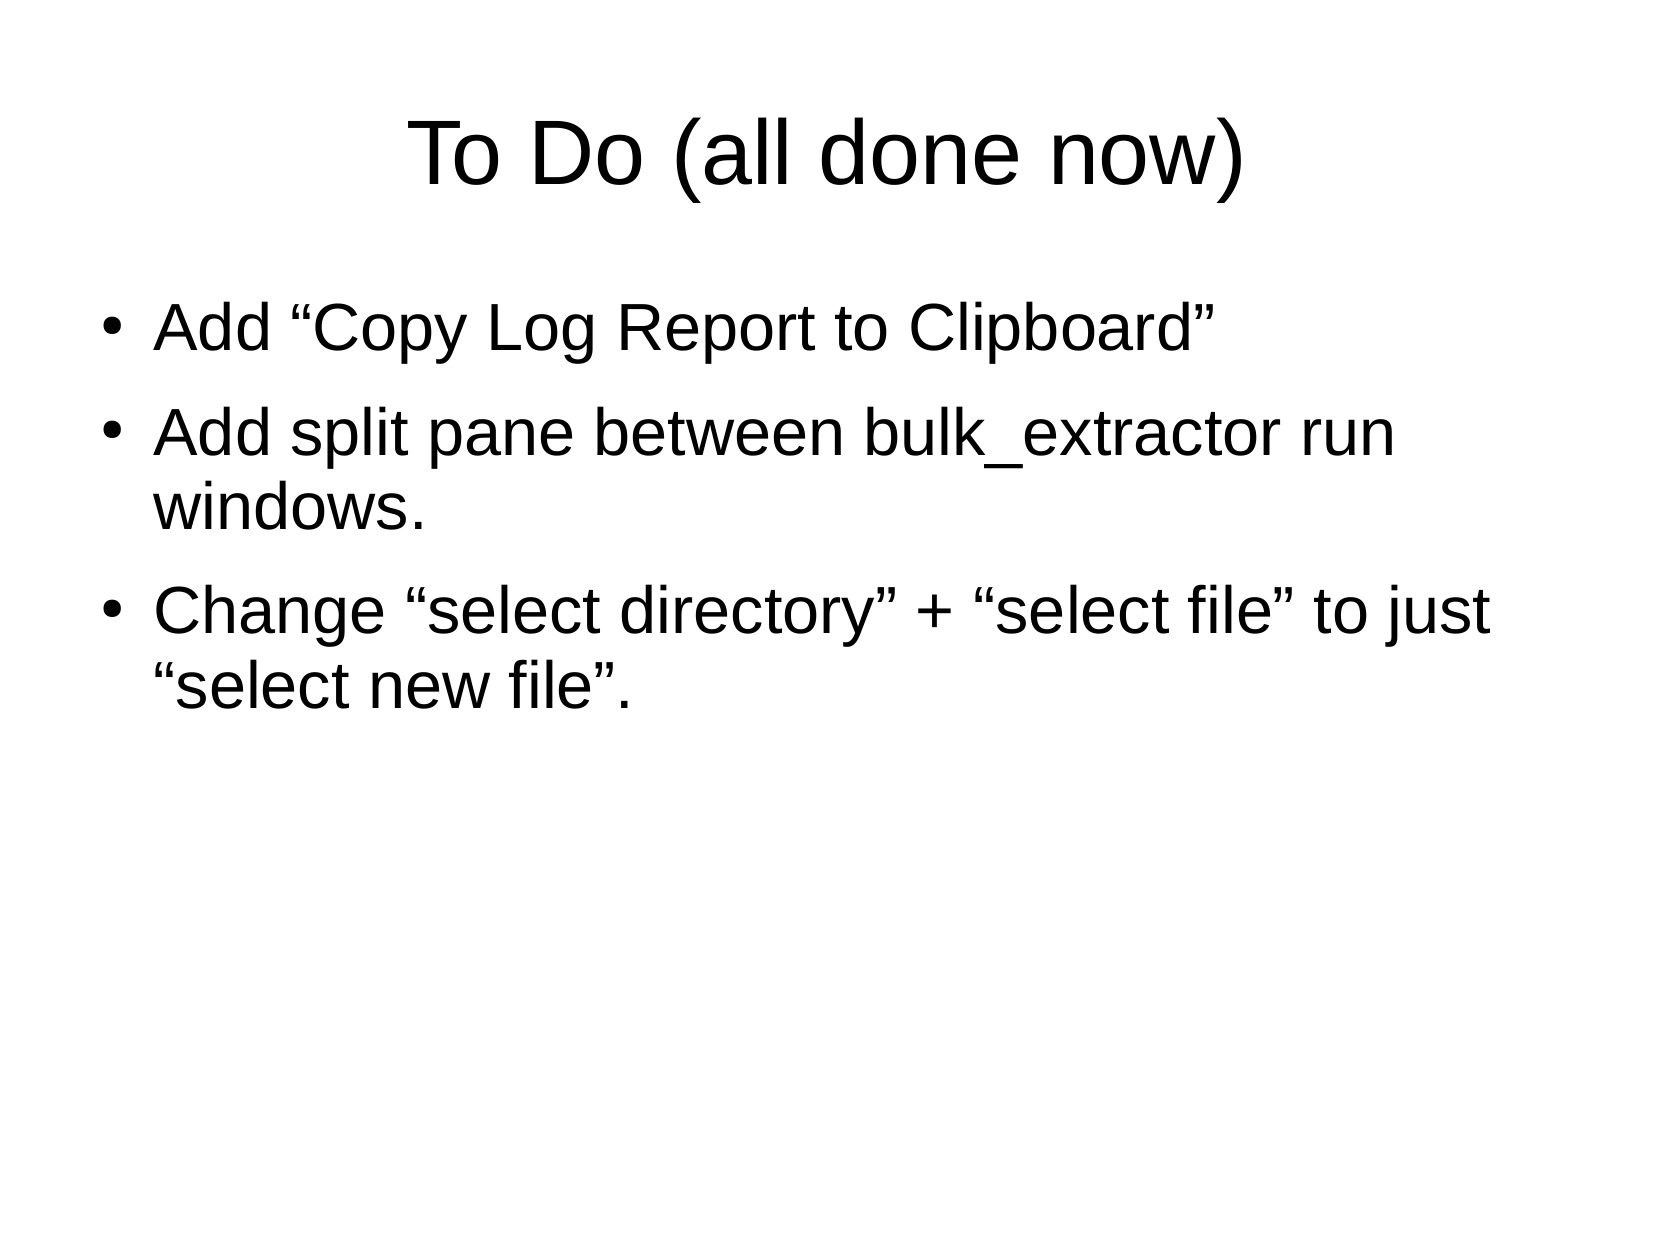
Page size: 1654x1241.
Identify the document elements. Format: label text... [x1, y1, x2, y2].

list Add “Copy Log Report to Clipboard” Add split pane between bulk_extractor run windows. Change “select directory” + “select file” to just “select new file”. [82, 290, 1571, 1094]
title To Do (all done now) [82, 56, 1571, 250]
